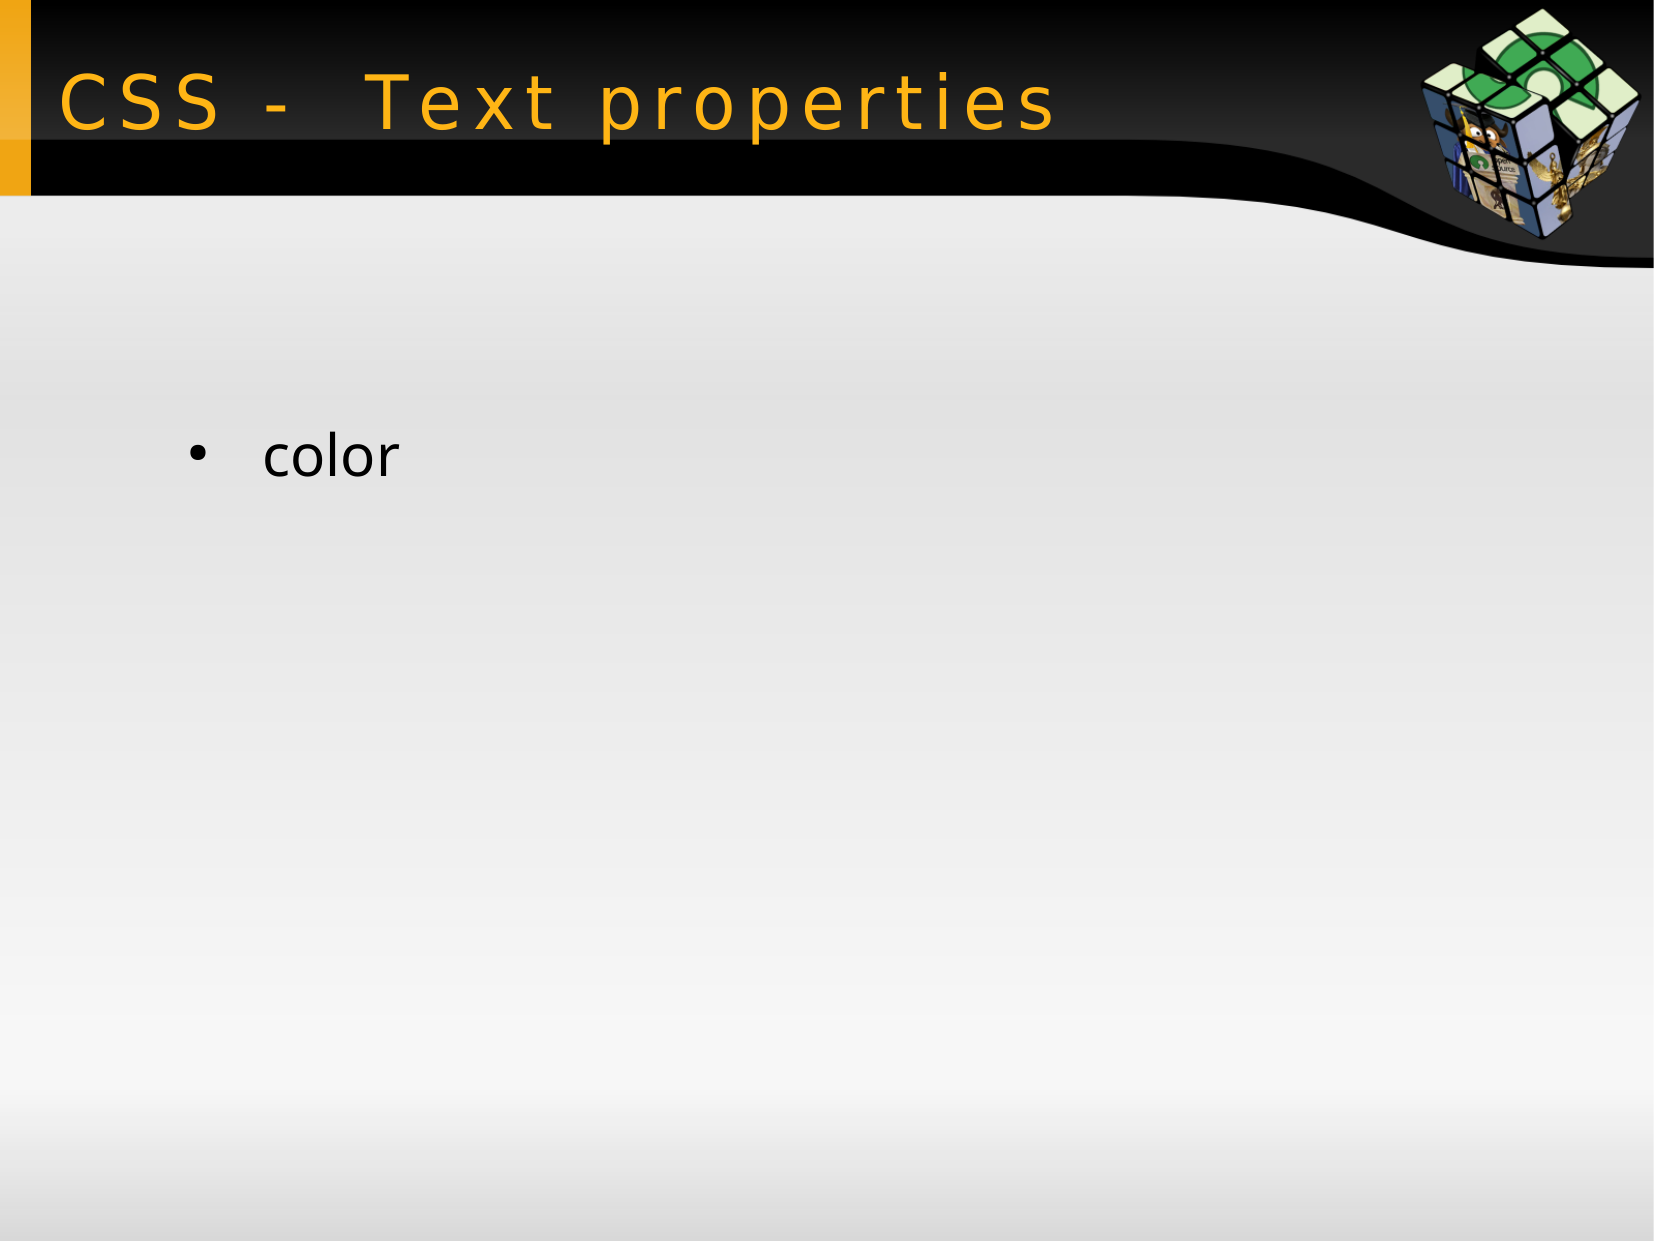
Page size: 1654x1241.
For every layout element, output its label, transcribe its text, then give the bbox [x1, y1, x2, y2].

picture [0, 0, 1654, 1241]
subtitle color [187, 375, 1576, 1201]
title CSS - Text properties [59, 29, 1501, 178]
